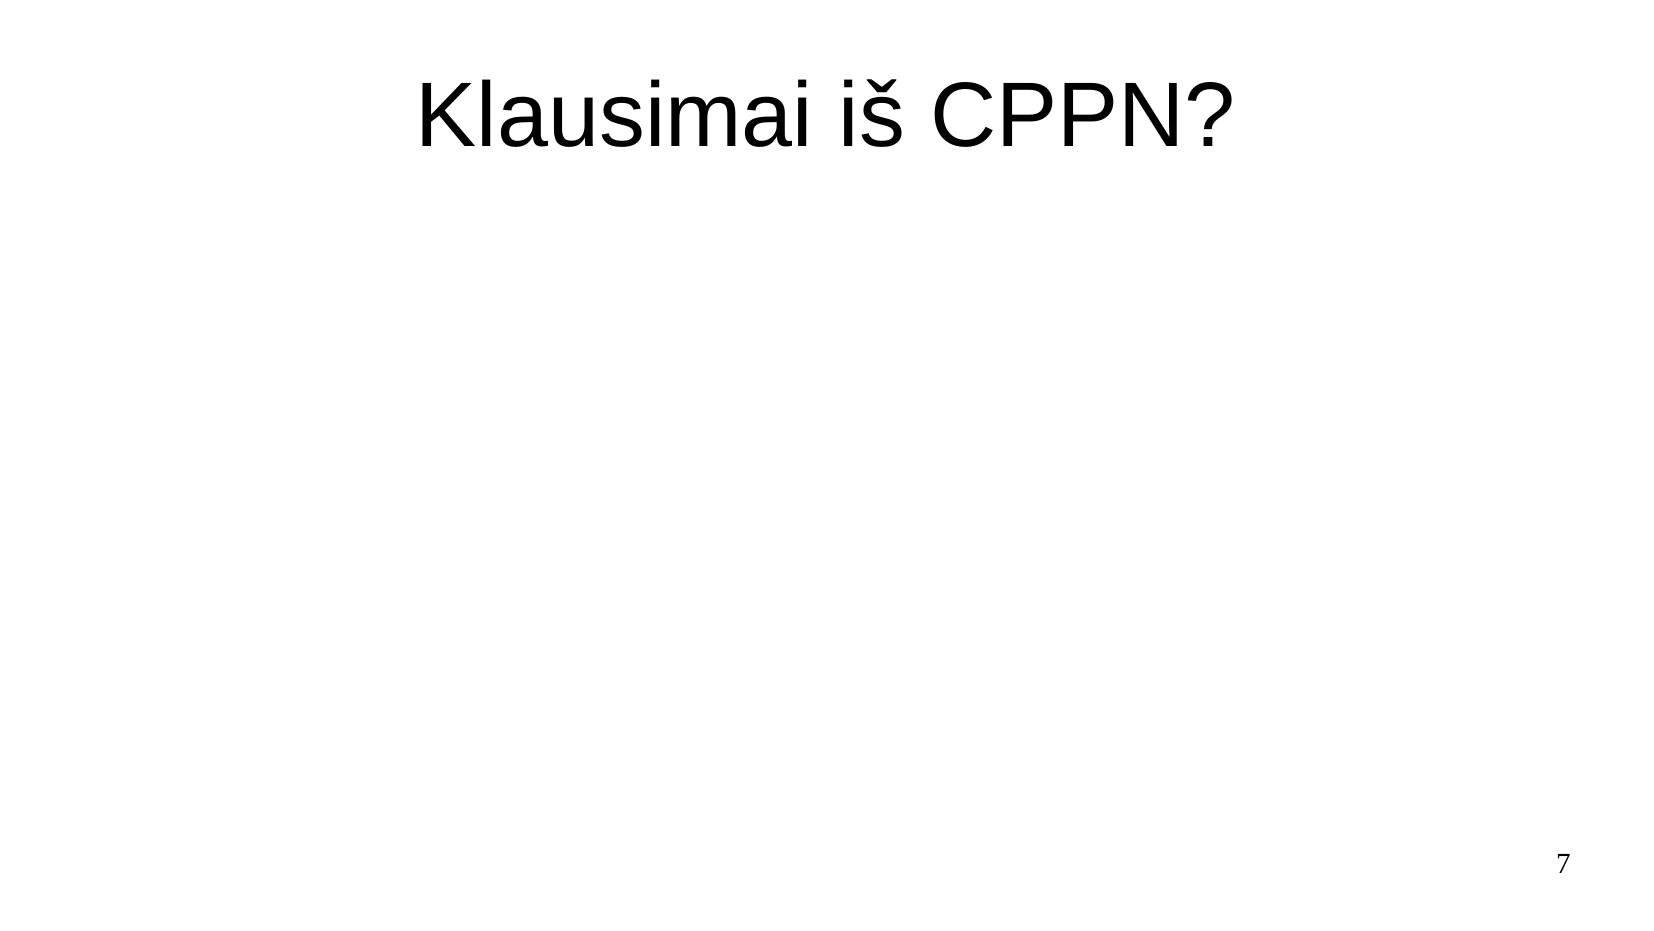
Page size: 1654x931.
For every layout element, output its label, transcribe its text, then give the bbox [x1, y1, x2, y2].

title Klausimai iš CPPN? [82, 37, 1571, 193]
